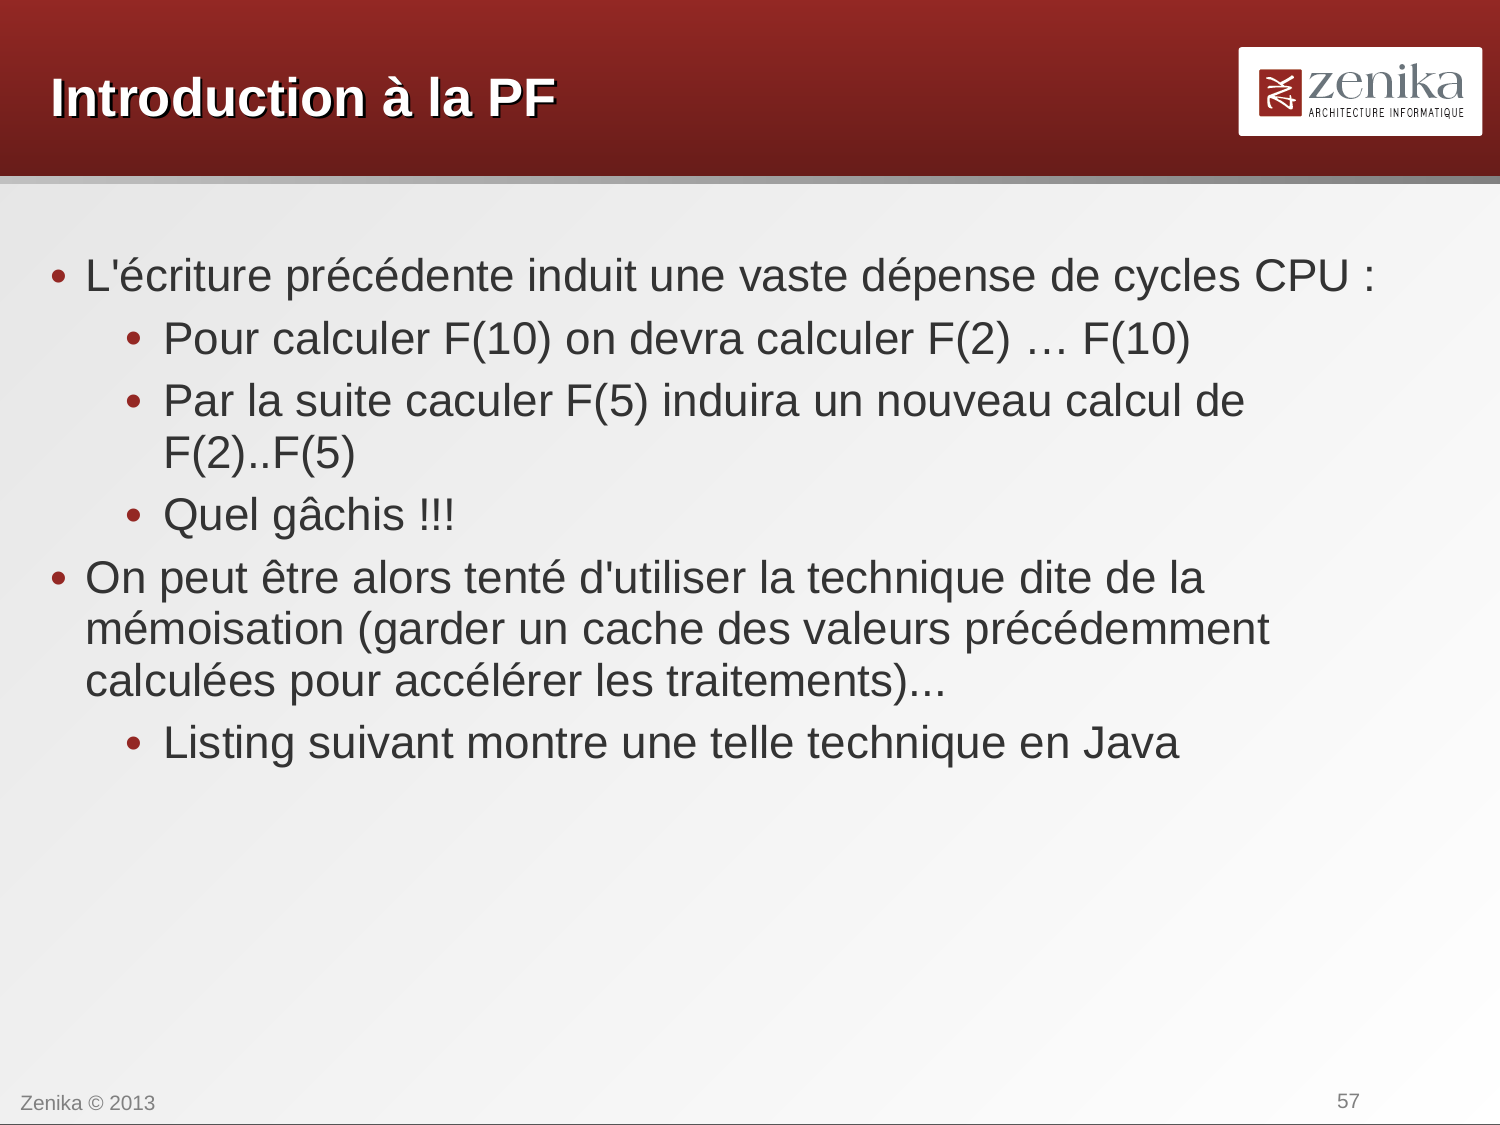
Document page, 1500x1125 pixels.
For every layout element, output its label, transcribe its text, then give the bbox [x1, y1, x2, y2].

title Introduction à la PF [50, 15, 1206, 180]
picture [1257, 58, 1464, 125]
list L'écriture précédente induit une vaste dépense de cycles CPU : Pour calculer F(10) on devra calculer F(2) … F(10) Par la suite caculer F(5) induira un nouveau calcul de F(2)..F(5) Quel gâchis !!! On peut être alors tenté d'utiliser la technique dite de la mémoisation (garder un cache des valeurs précédemment calculées pour accélérer les traitements)... Listing suivant montre une telle technique en Java [50, 249, 1435, 1079]
